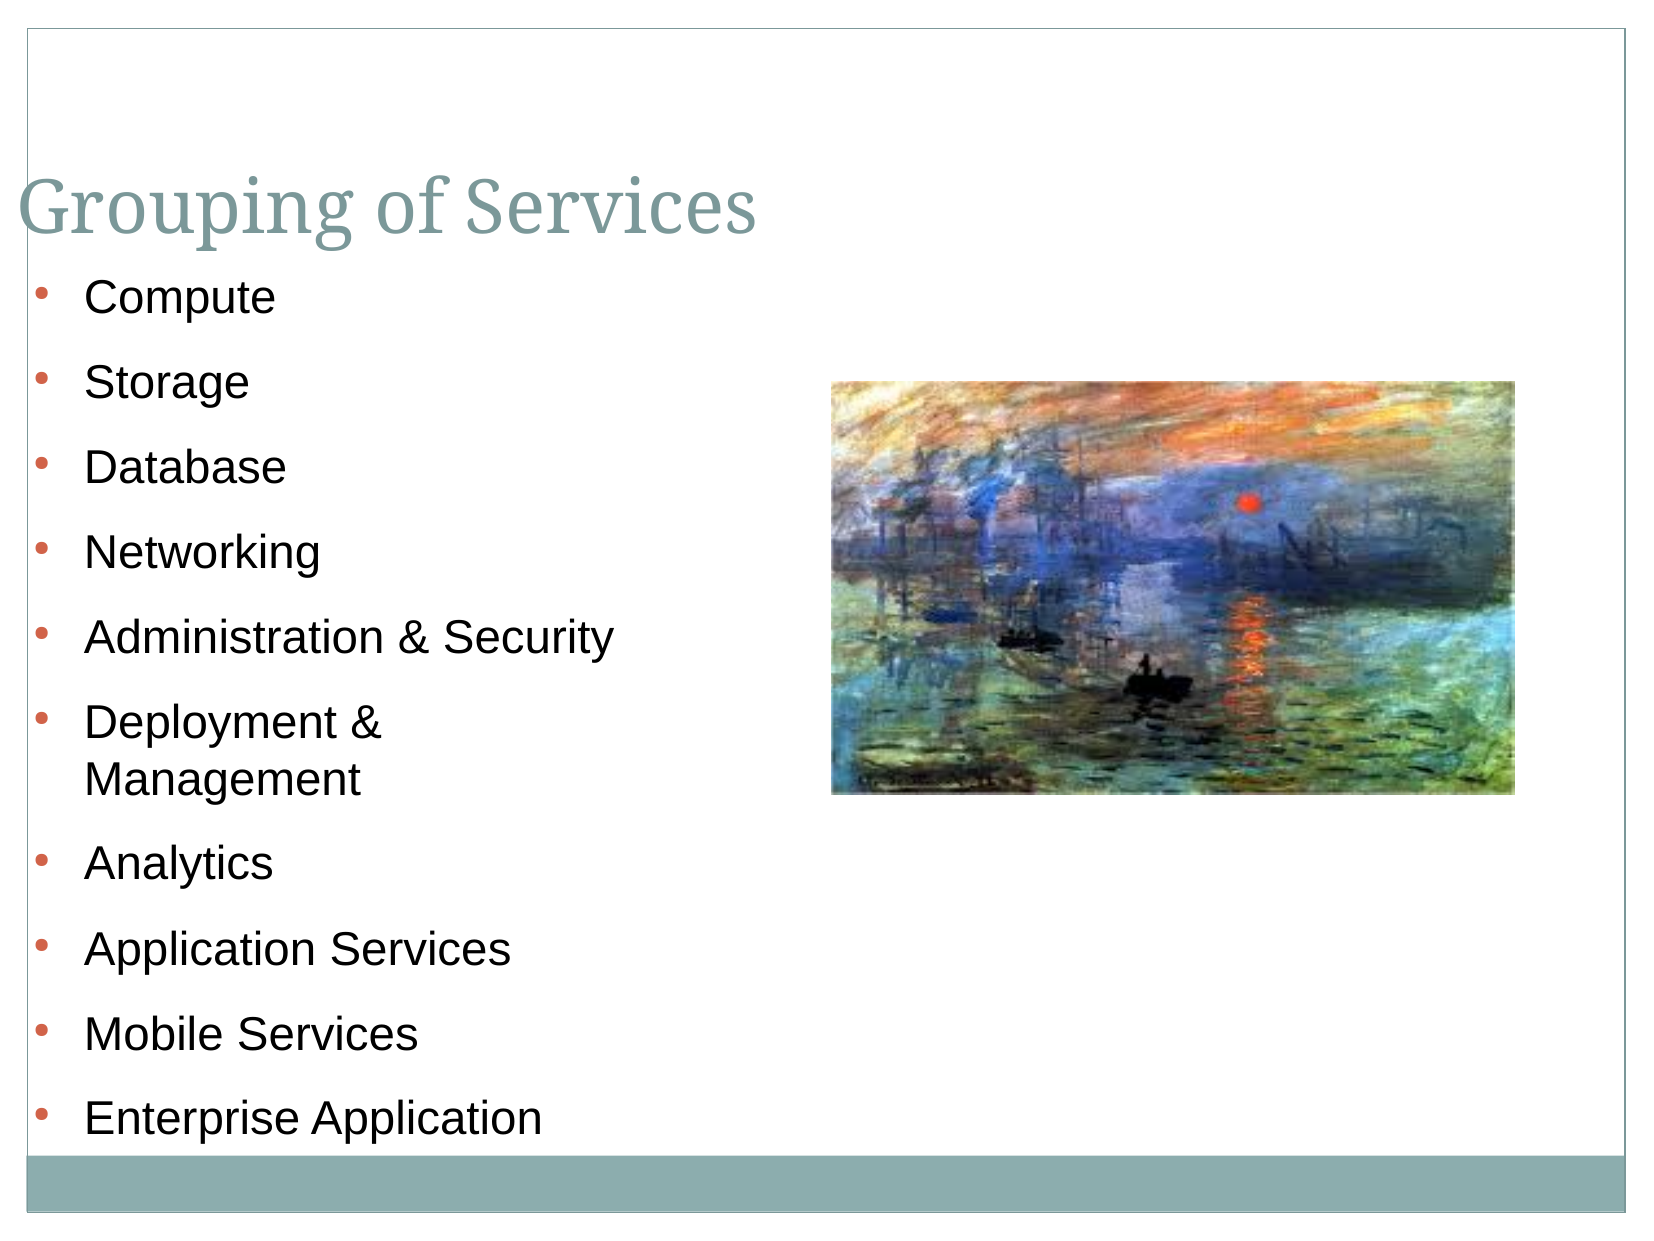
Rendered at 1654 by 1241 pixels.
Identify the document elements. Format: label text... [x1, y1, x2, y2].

list Compute Storage Database Networking Administration & Security Deployment & Management Analytics Application Services Mobile Services Enterprise Application [0, 257, 675, 1158]
picture [831, 381, 1515, 795]
title Grouping of Services [0, 32, 1489, 257]
